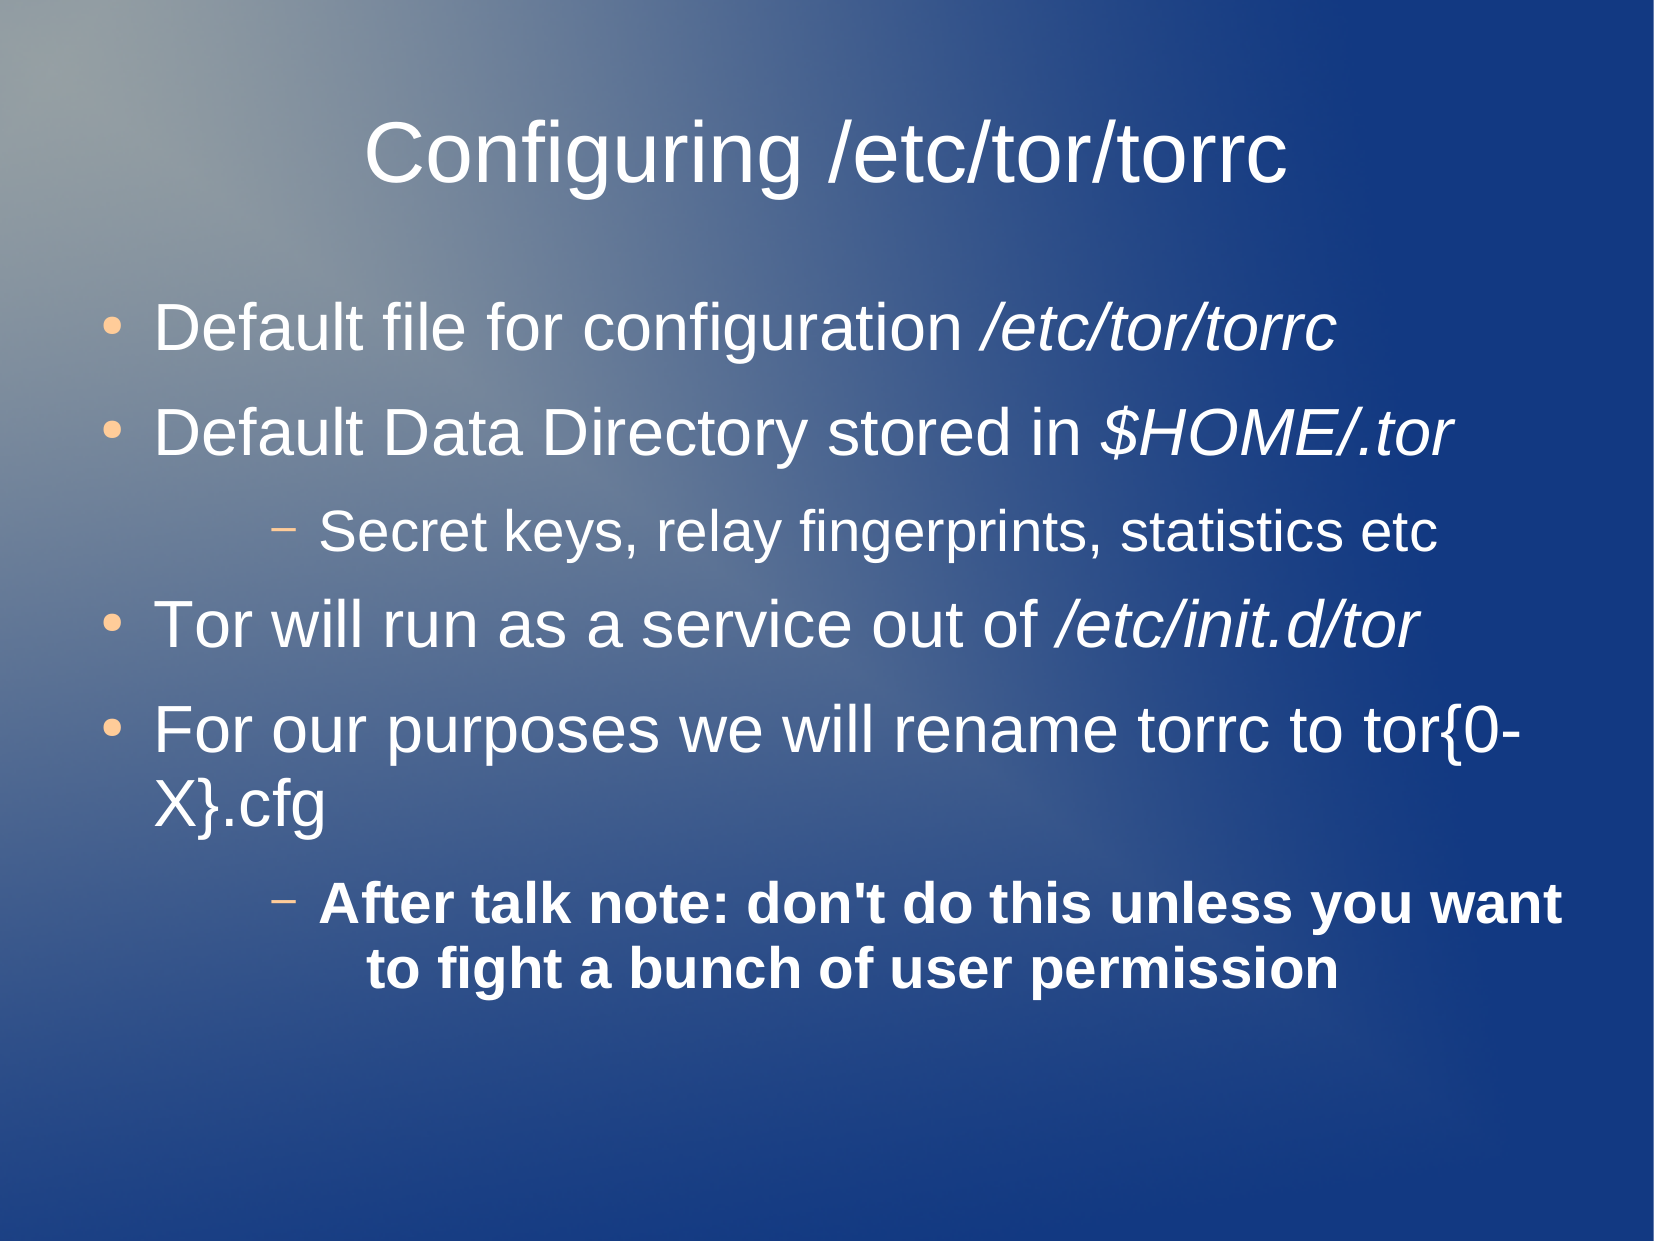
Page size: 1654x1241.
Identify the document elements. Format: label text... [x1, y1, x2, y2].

title Configuring /etc/tor/torrc [82, 49, 1571, 257]
picture [0, 0, 1654, 1241]
list Default file for configuration /etc/tor/torrc Default Data Directory stored in $HOME/.tor Secret keys, relay fingerprints, statistics etc Tor will run as a service out of /etc/init.d/tor For our purposes we will rename torrc to tor{0-X}.cfg After talk note: don't do this unless you want to fight a bunch of user permission [82, 290, 1571, 1100]
